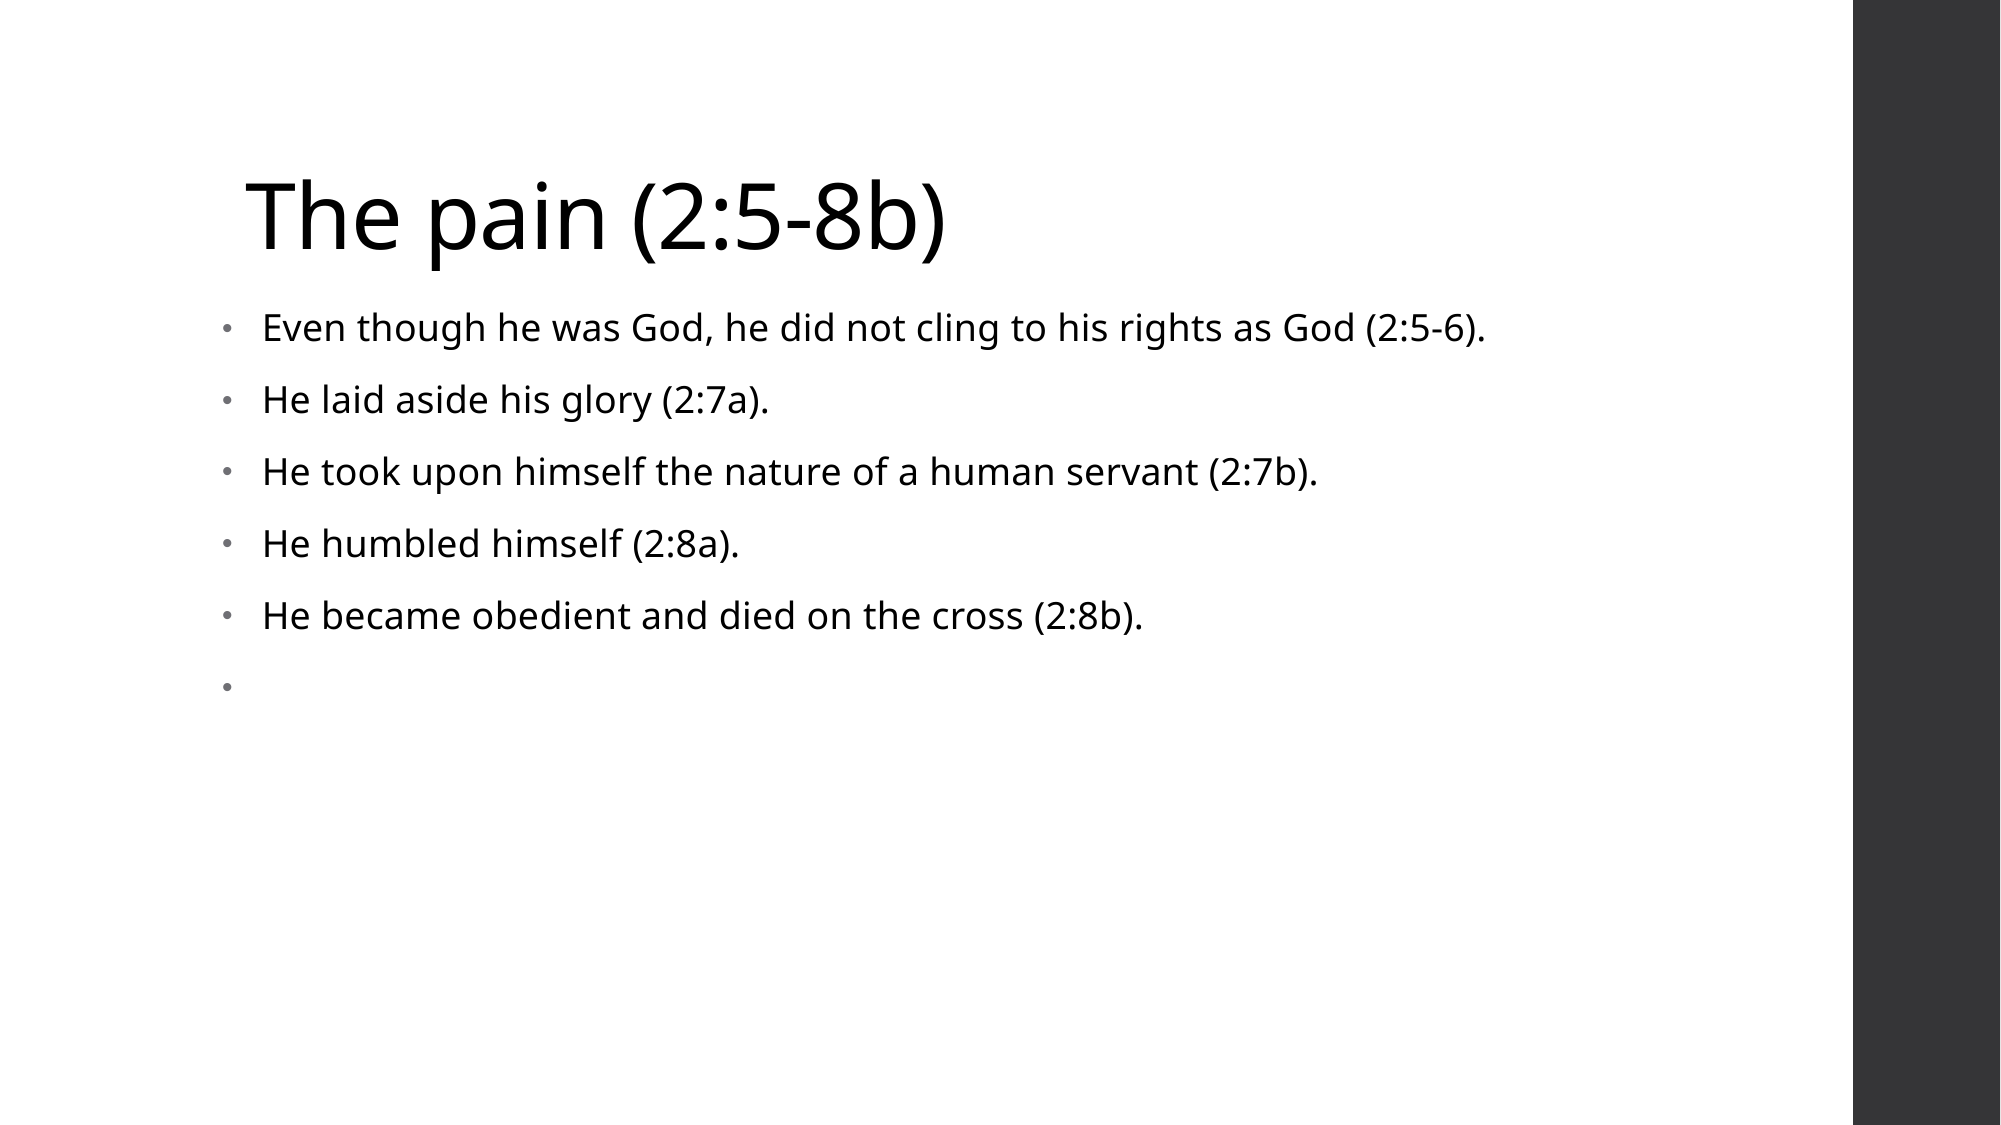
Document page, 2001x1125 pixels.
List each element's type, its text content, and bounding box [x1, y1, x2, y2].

list Even though he was God, he did not cling to his rights as God (2:5-6). He laid aside his glory (2:7a). He took upon himself the nature of a human servant (2:7b). He humbled himself (2:8a). He became obedient and died on the cross (2:8b). [206, 299, 1617, 1014]
title The pain (2:5-8b) [206, 60, 1797, 278]
